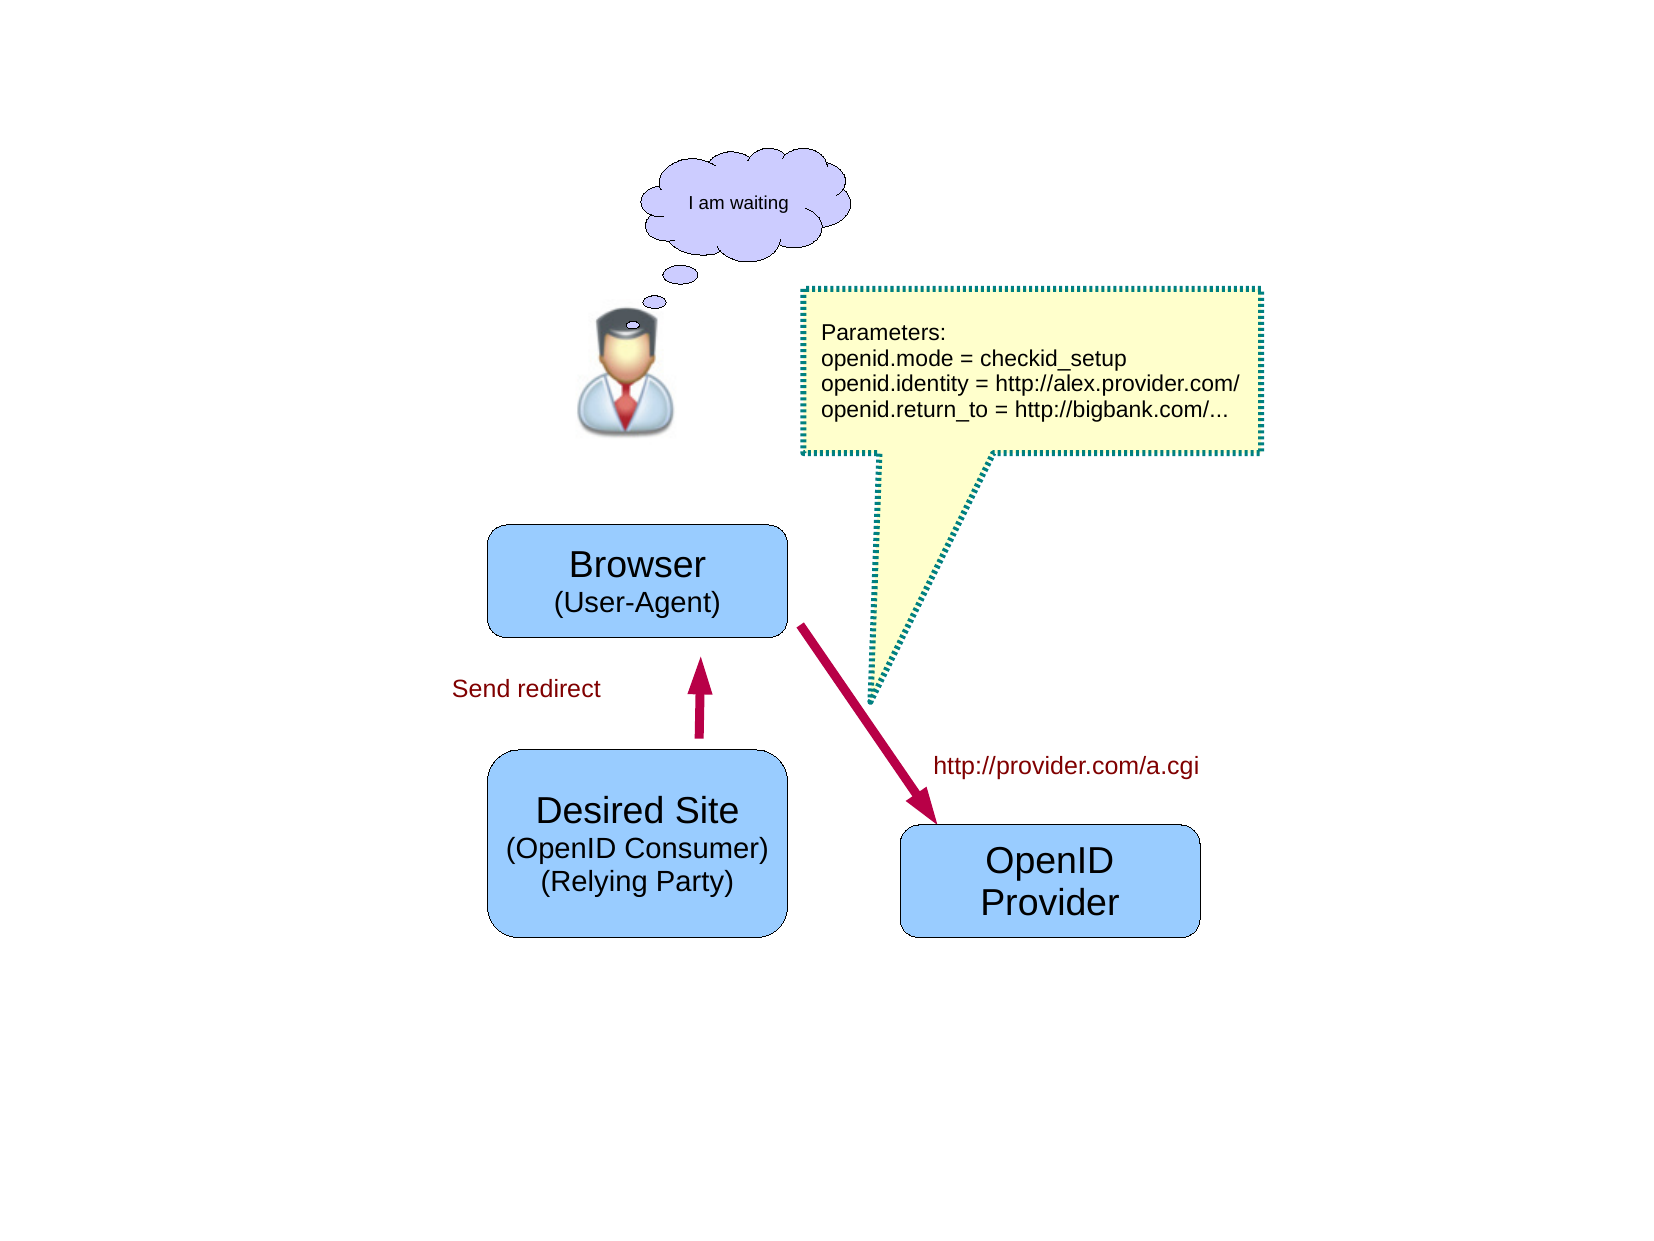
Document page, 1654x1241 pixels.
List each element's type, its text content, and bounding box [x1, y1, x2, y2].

text_box I am waiting [642, 295, 667, 309]
text_box OpenID Provider [900, 824, 1201, 938]
text_box I am waiting [662, 265, 698, 285]
picture [562, 299, 689, 446]
text_box I am waiting [640, 148, 851, 262]
text_box Parameters: openid.mode = checkid_setup openid.identity = http://alex.provider.com/ openid.return_to = http://bigbank.com/... [803, 288, 1262, 702]
text_box Send redirect [437, 667, 646, 711]
text_box Browser (User-Agent) [487, 524, 788, 638]
text_box http://provider.com/a.cgi [918, 744, 1238, 788]
text_box Desired Site (OpenID Consumer) (Relying Party) [487, 749, 788, 938]
